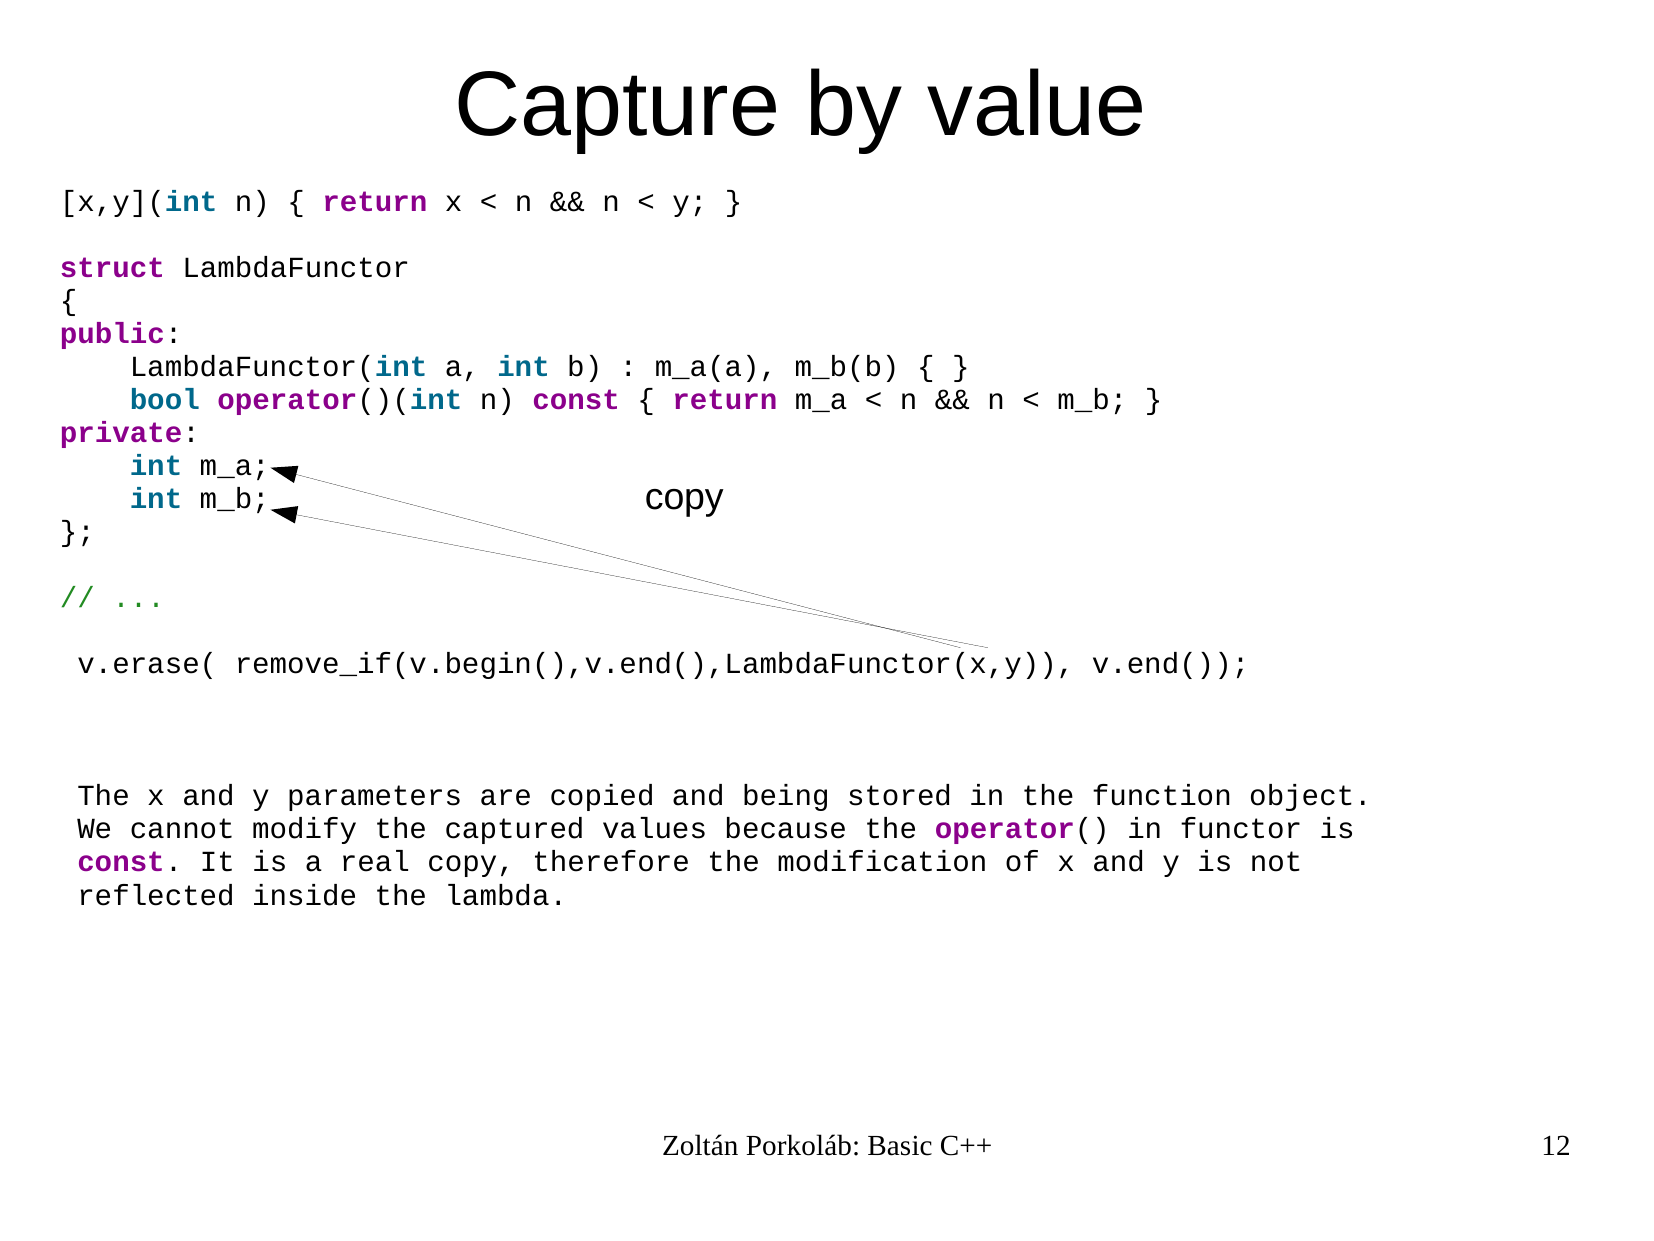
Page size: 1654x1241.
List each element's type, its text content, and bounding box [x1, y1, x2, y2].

text_box [x,y](int n) { return x < n && n < y; } struct LambdaFunctor { public: LambdaFunctor(int a, int b) : m_a(a), m_b(b) { } bool operator()(int n) const { return m_a < n && n < m_b; } private: int m_a; int m_b; }; // ... v.erase( remove_if(v.begin(),v.end(),LambdaFunctor(x,y)), v.end()); The x and y parameters are copied and being stored in the function object. We cannot modify the captured values because the operator() in functor is const. It is a real copy, therefore the modification of x and y is not reflected inside the lambda. [45, 180, 1642, 1171]
text_box copy [630, 468, 739, 526]
title Capture by value [56, 0, 1546, 180]
